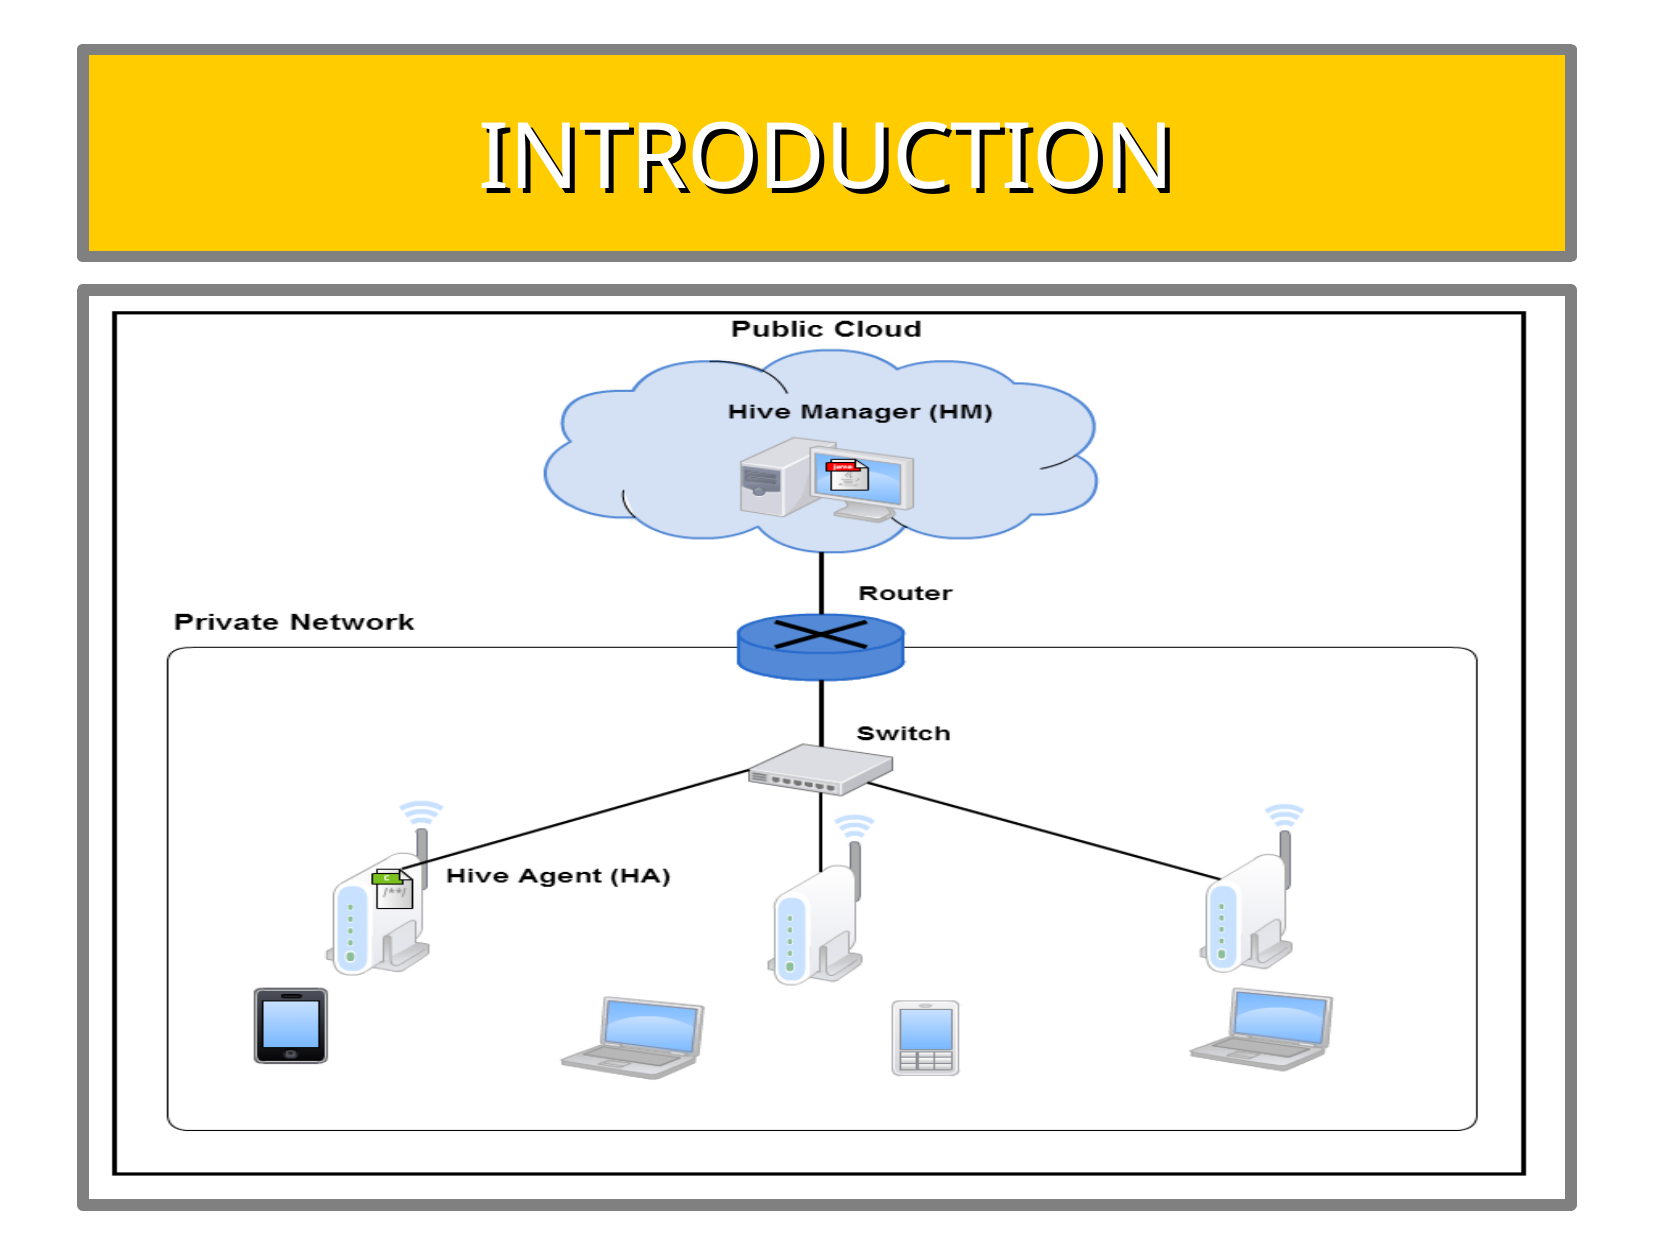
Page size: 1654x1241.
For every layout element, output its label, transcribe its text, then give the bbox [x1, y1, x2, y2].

list [82, 290, 1571, 1205]
title INTRODUCTION [82, 49, 1571, 257]
picture [106, 307, 1536, 1182]
